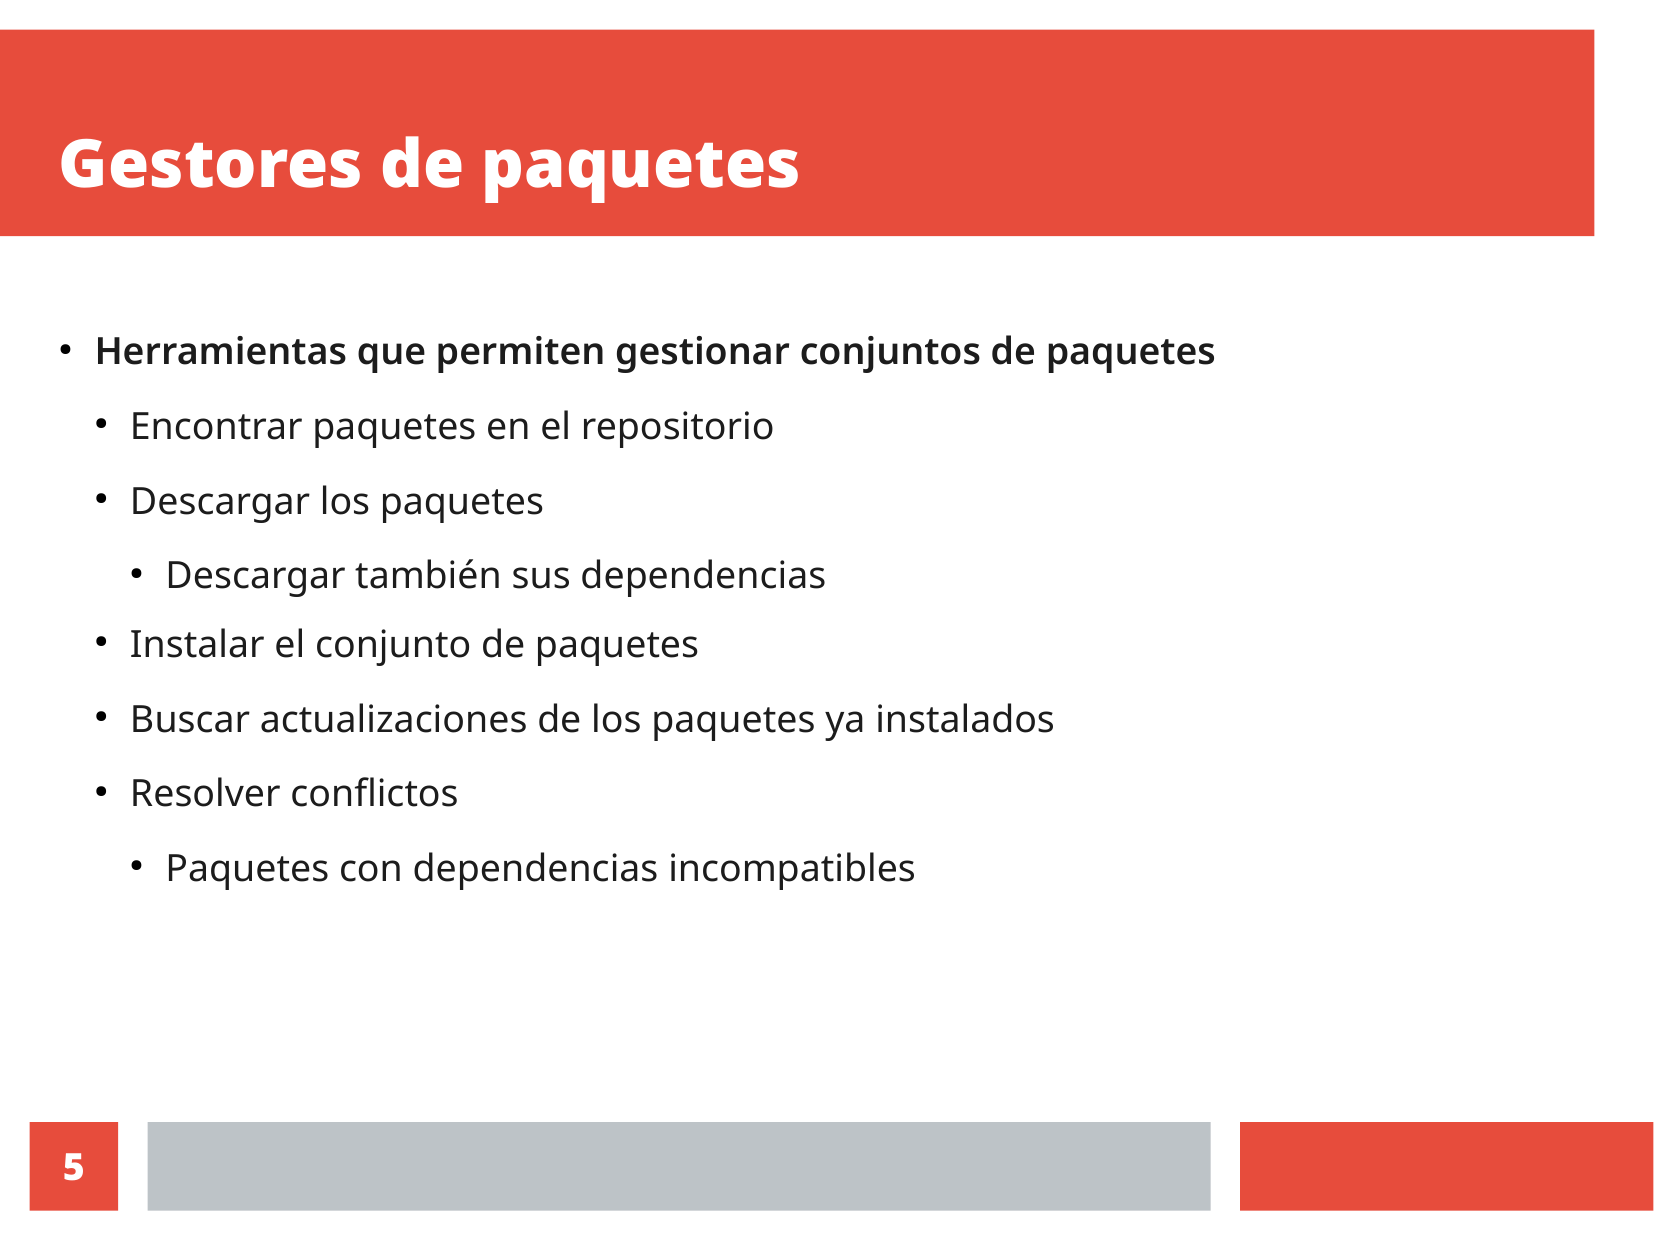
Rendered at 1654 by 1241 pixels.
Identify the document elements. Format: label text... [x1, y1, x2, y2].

list Herramientas que permiten gestionar conjuntos de paquetes Encontrar paquetes en el repositorio Descargar los paquetes Descargar también sus dependencias Instalar el conjunto de paquetes Buscar actualizaciones de los paquetes ya instalados Resolver conflictos Paquetes con dependencias incompatibles [59, 324, 1565, 1093]
title Gestores de paquetes [59, 59, 1595, 207]
